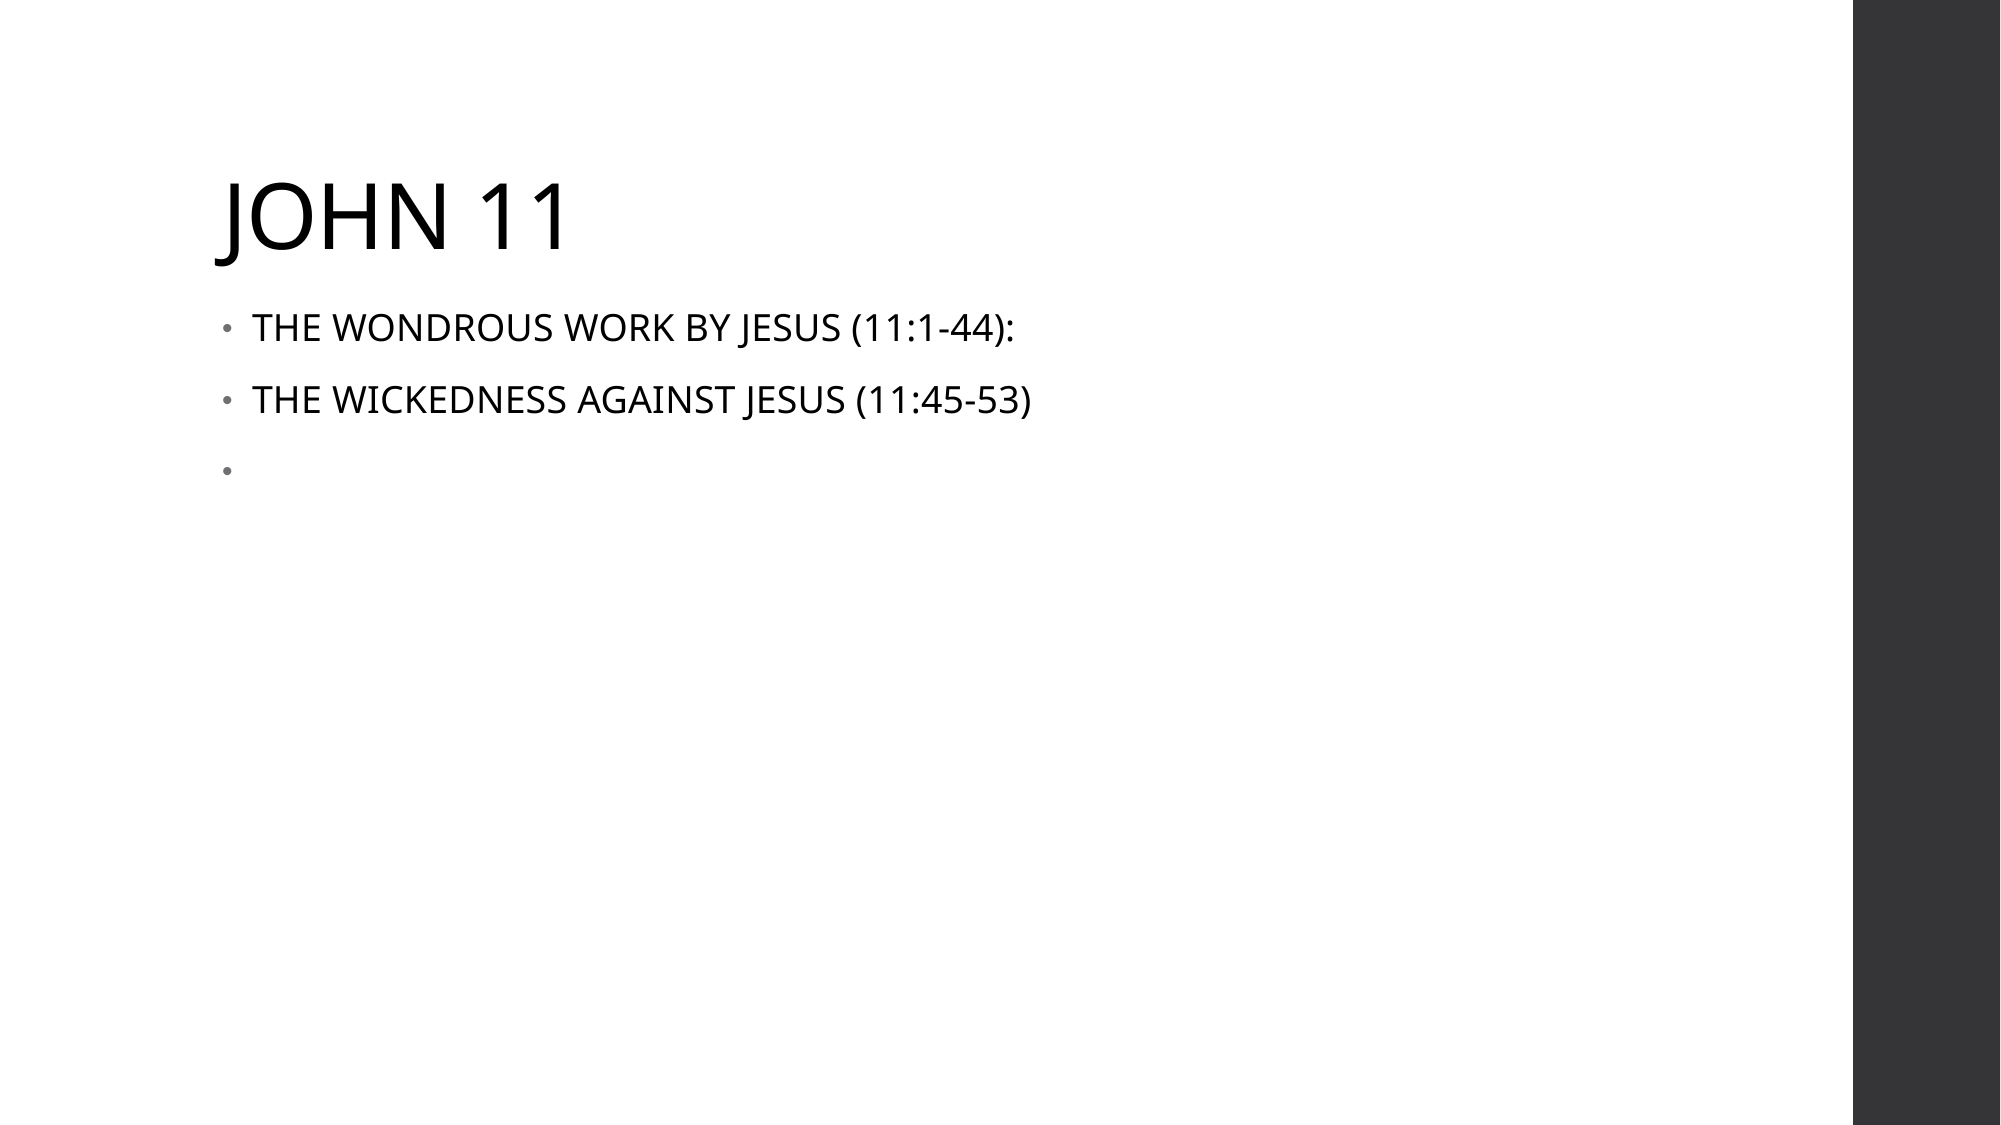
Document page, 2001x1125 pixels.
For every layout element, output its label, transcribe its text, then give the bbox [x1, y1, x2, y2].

list THE WONDROUS WORK BY JESUS (11:1-44): THE WICKEDNESS AGAINST JESUS (11:45-53) [206, 299, 1617, 1014]
title JOHN 11 [206, 60, 1797, 278]
